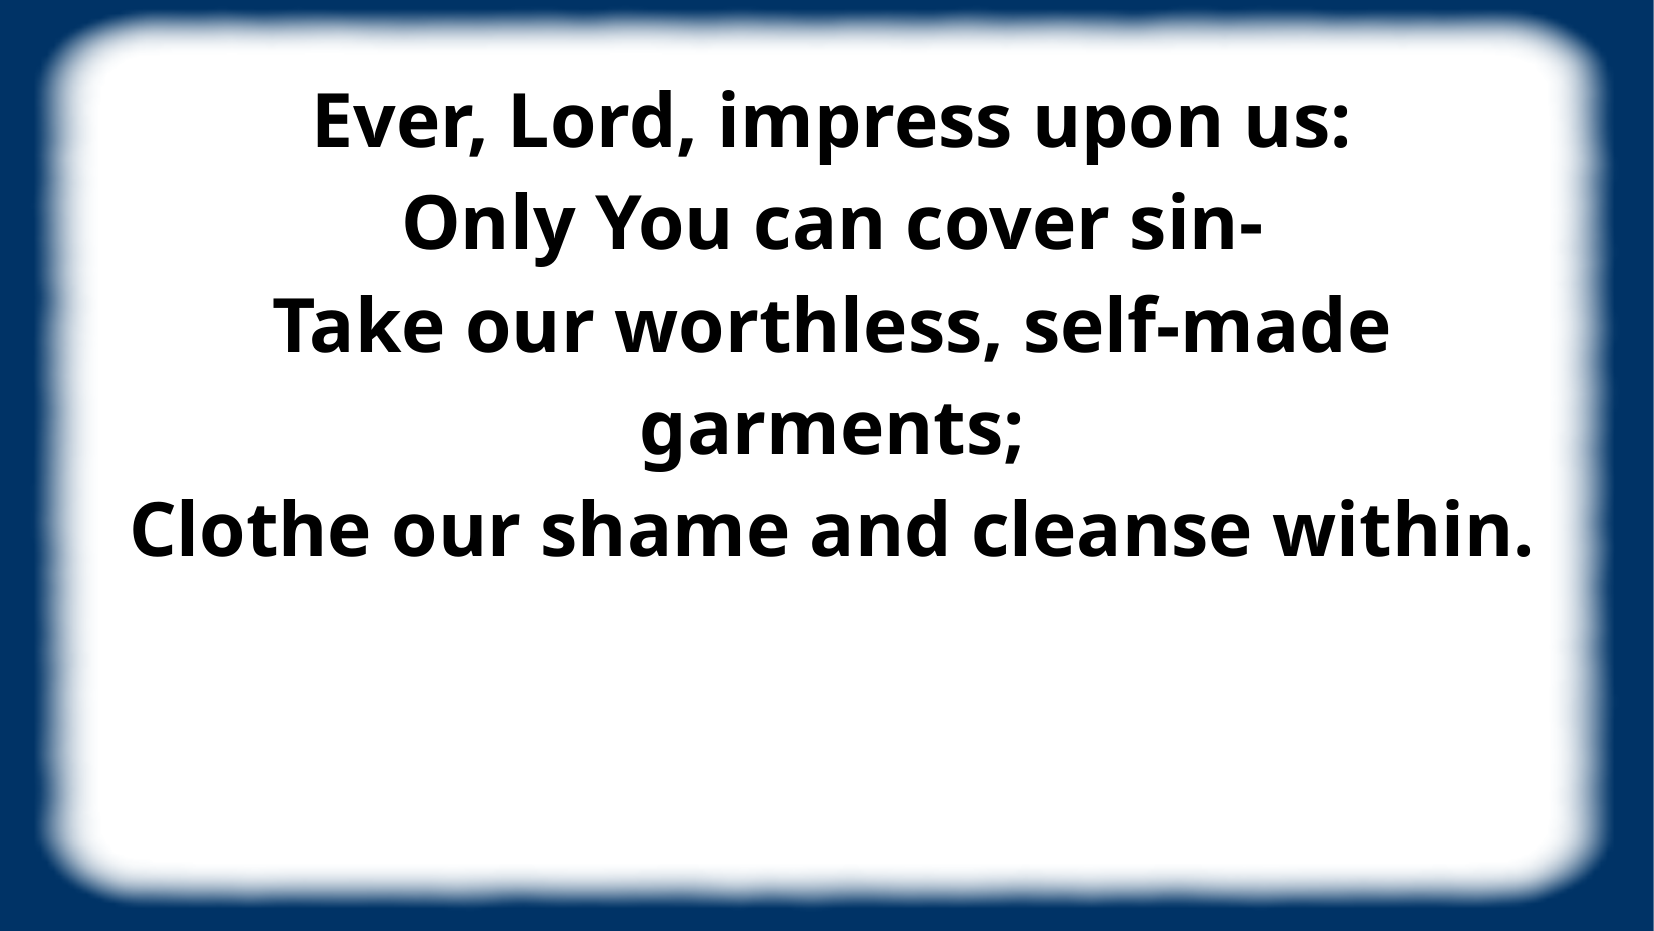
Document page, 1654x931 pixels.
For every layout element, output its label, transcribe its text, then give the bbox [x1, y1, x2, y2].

text_box Ever, Lord, impress upon us: Only You can cover sin- Take our worthless, self-made garments; Clothe our shame and cleanse within. [105, 60, 1561, 475]
picture [0, 0, 1654, 931]
